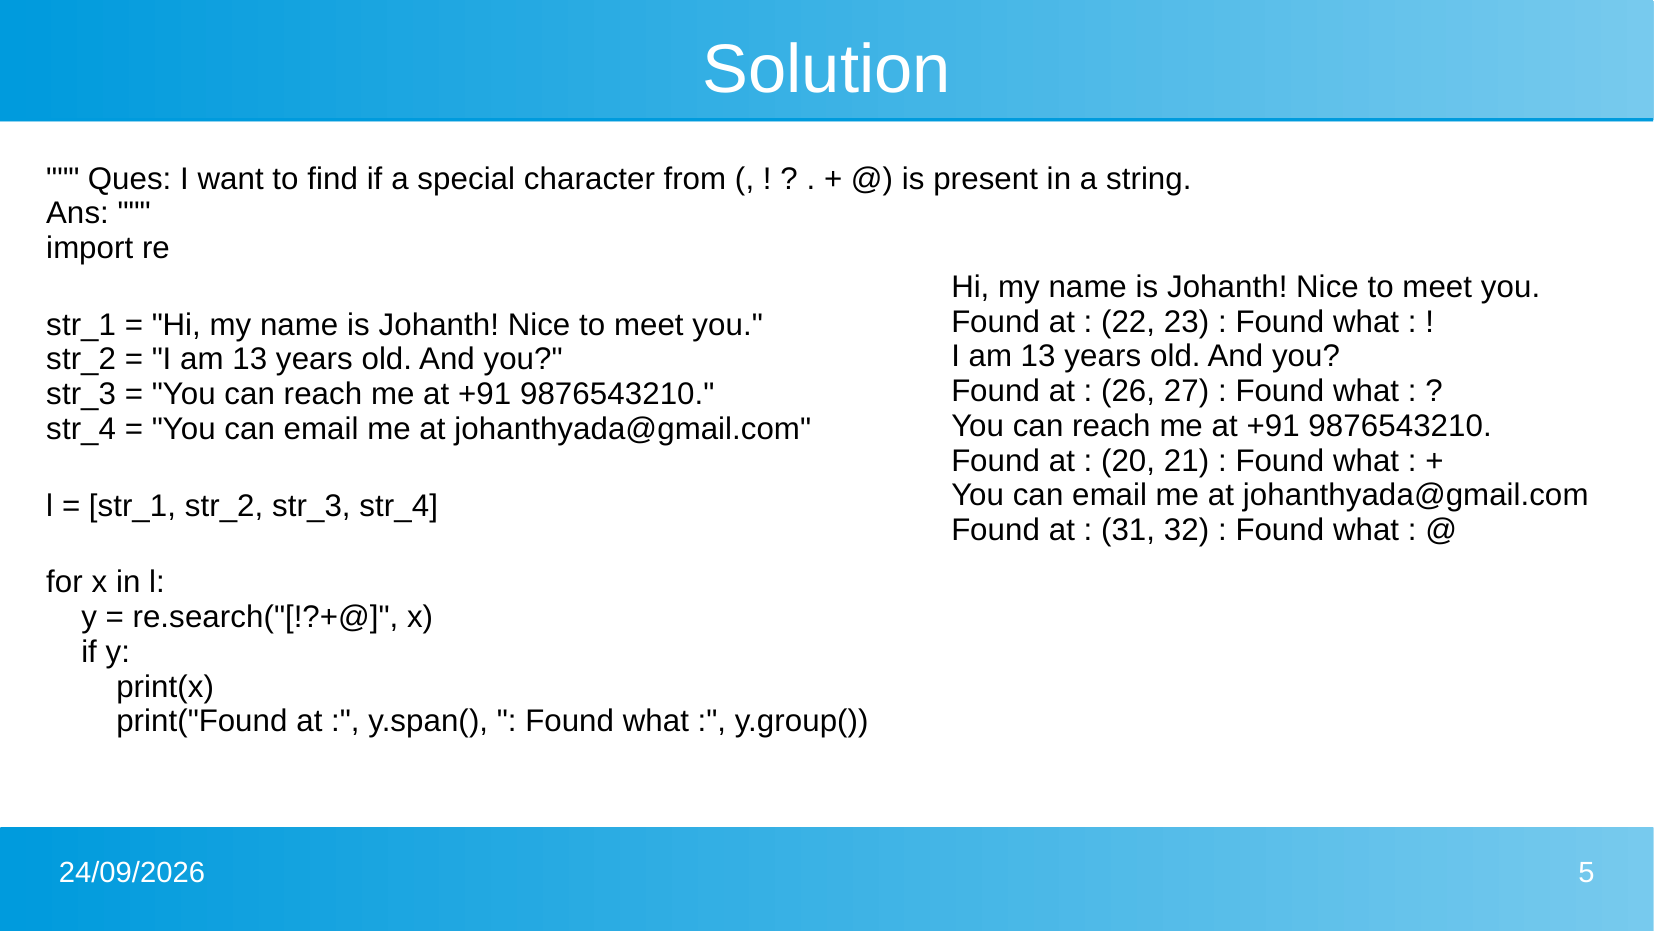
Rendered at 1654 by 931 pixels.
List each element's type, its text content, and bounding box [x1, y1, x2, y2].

title Solution [59, 29, 1595, 108]
text_box Hi, my name is Johanth! Nice to meet you. Found at : (22, 23) : Found what : ! I am 13 years old. And you? Found at : (26, 27) : Found what : ? You can reach me at +91 9876543210. Found at : (20, 21) : Found what : + You can email me at johanthyada@gmail.com Found at : (31, 32) : Found what : @ [936, 261, 1648, 907]
text_box """ Ques: I want to find if a special character from (, ! ? . + @) is present in a string. Ans: """ import re str_1 = "Hi, my name is Johanth! Nice to meet you." str_2 = "I am 13 years old. And you?" str_3 = "You can reach me at +91 9876543210." str_4 = "You can email me at johanthyada@gmail.com" l = [str_1, str_2, str_3, str_4] for x in l: y = re.search("[!?+@]", x) if y: print(x) print("Found at :", y.span(), ": Found what :", y.group()) [31, 153, 1261, 746]
